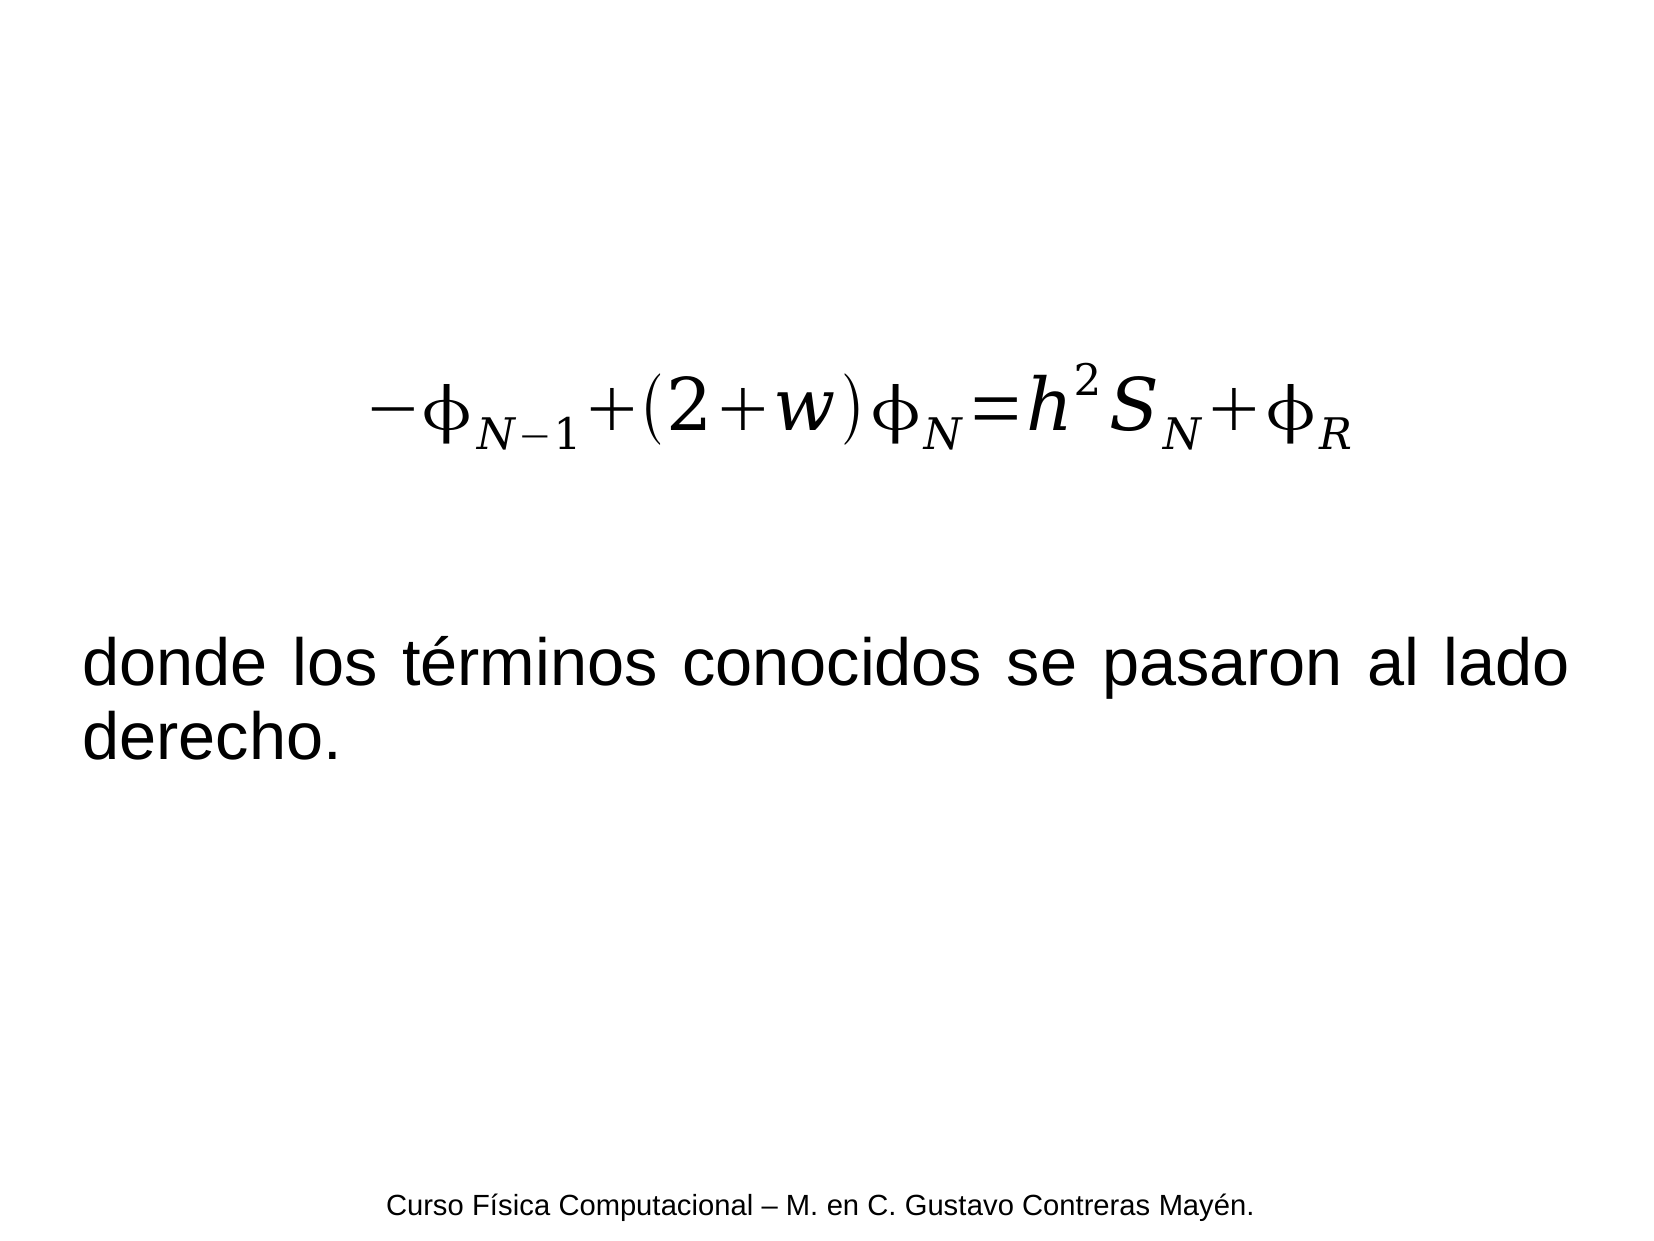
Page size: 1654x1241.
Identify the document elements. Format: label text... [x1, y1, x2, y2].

subtitle donde los términos conocidos se pasaron al lado derecho. [82, 290, 1571, 1109]
